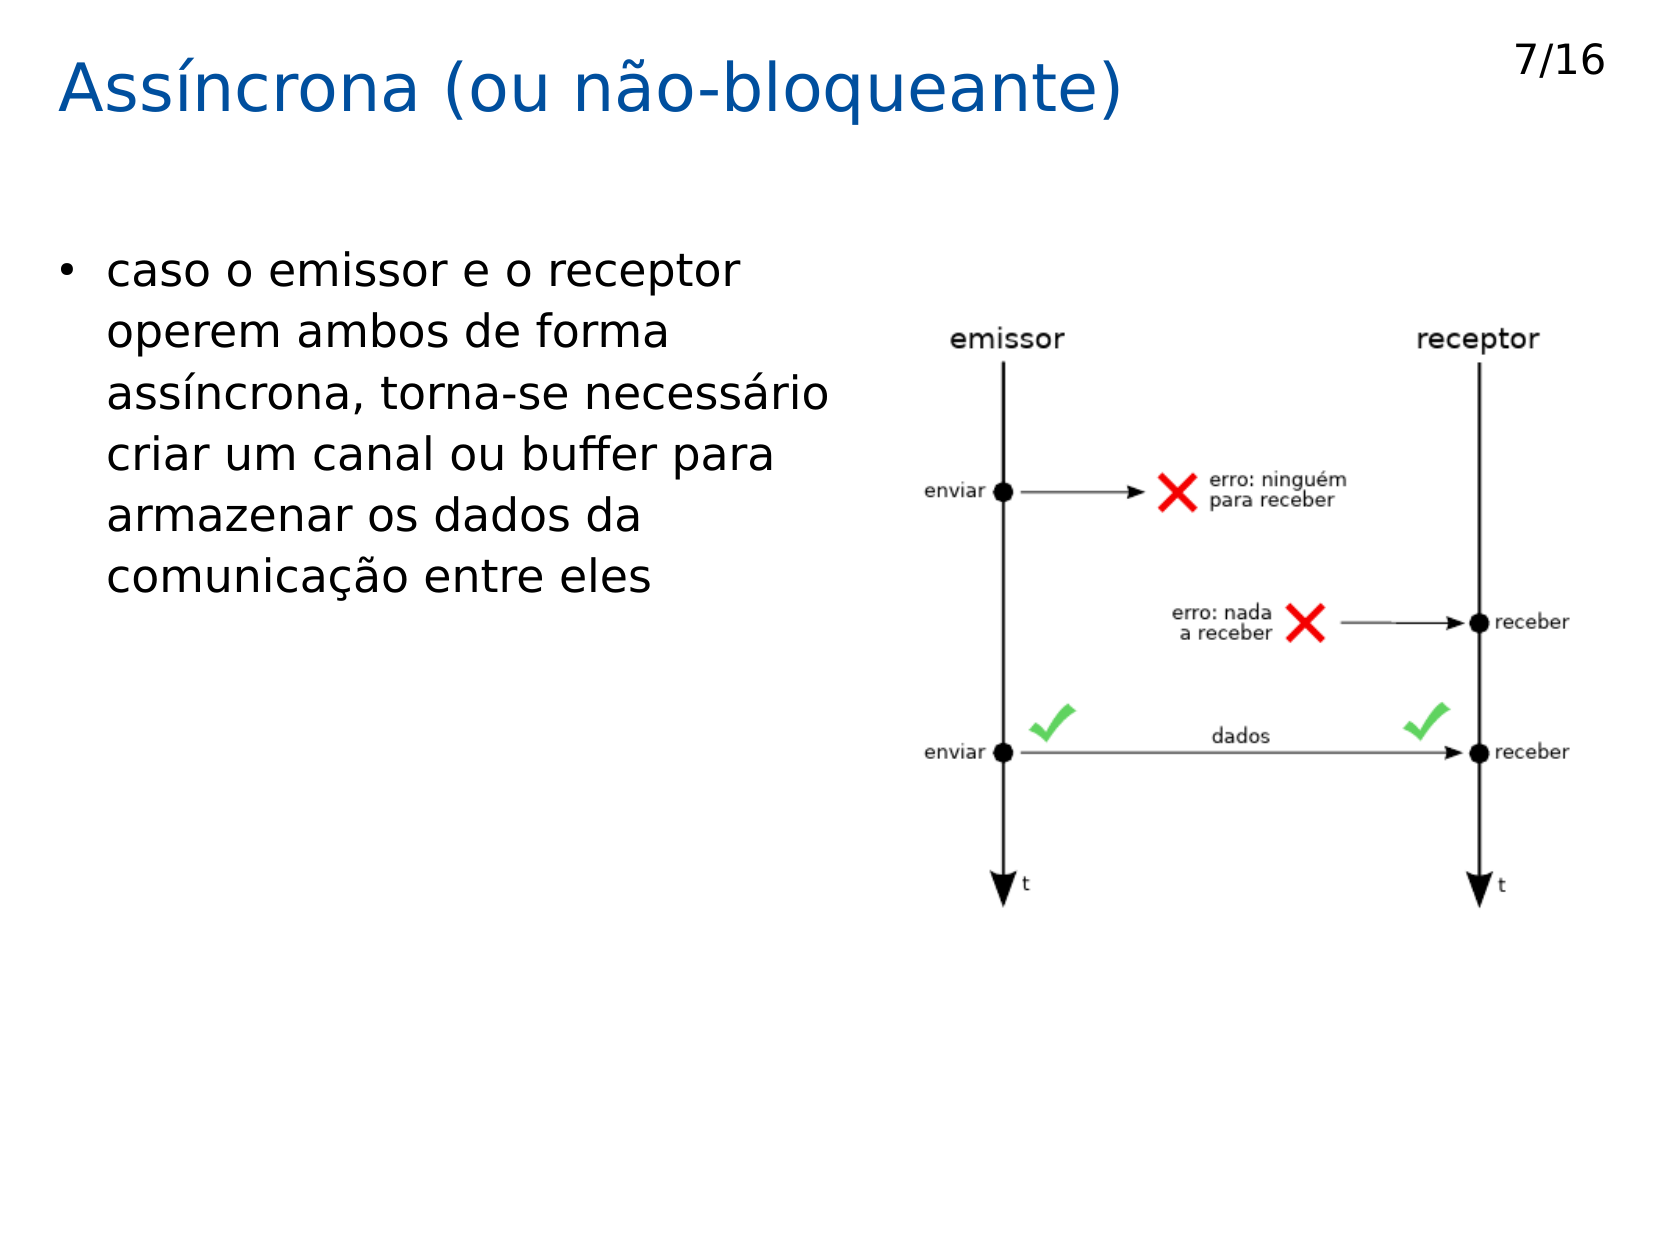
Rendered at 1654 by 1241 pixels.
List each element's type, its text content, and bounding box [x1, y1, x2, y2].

title Assíncrona (ou não-bloqueante) [59, 29, 1459, 148]
list caso o emissor e o receptor operem ambos de forma assíncrona, torna-se necessário criar um canal ou buffer para armazenar os dados da comunicação entre eles [59, 236, 894, 1211]
picture [918, 322, 1573, 914]
